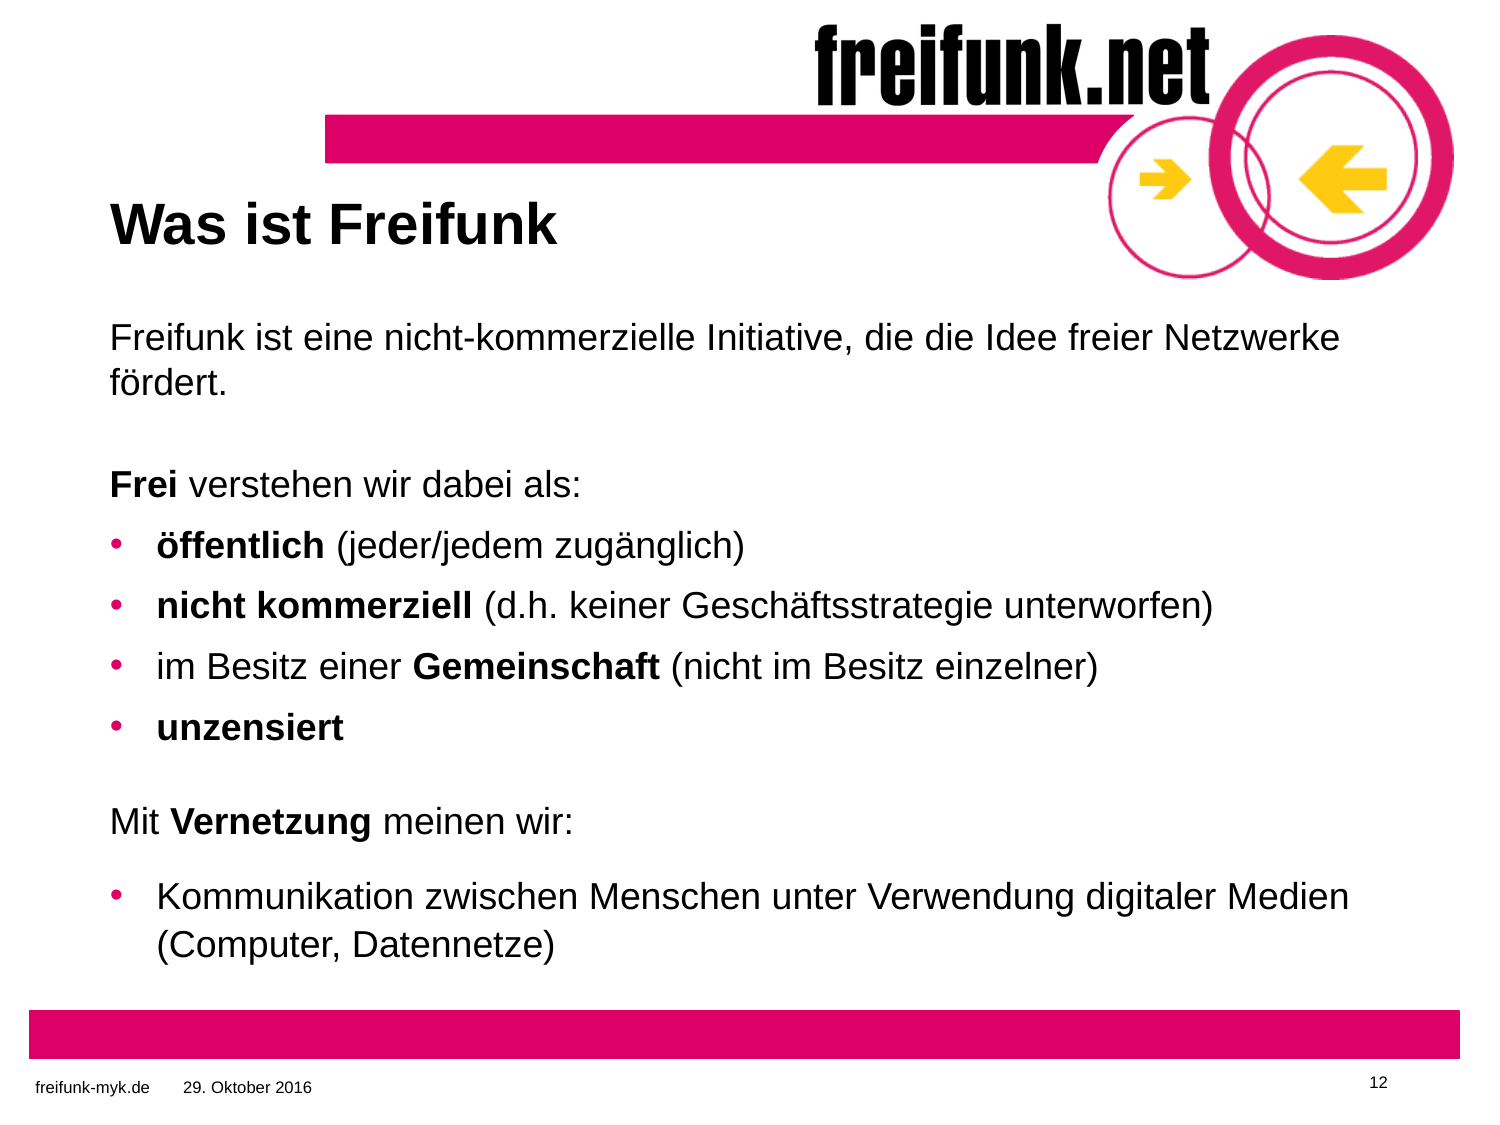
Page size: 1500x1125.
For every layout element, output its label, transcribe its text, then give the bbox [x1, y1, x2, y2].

title Was ist Freifunk [110, 160, 1093, 282]
picture [816, 24, 1454, 280]
list Freifunk ist eine nicht-kommerzielle Initiative, die die Idee freier Netzwerke fördert. Frei verstehen wir dabei als: öffentlich (jeder/jedem zugänglich) nicht kommerziell (d.h. keiner Geschäftsstrategie unterworfen) im Besitz einer Gemeinschaft (nicht im Besitz einzelner) unzensiert Mit Vernetzung meinen wir: Kommunikation zwischen Menschen unter Verwendung digitaler Medien (Computer, Datennetze) [109, 312, 1391, 1000]
